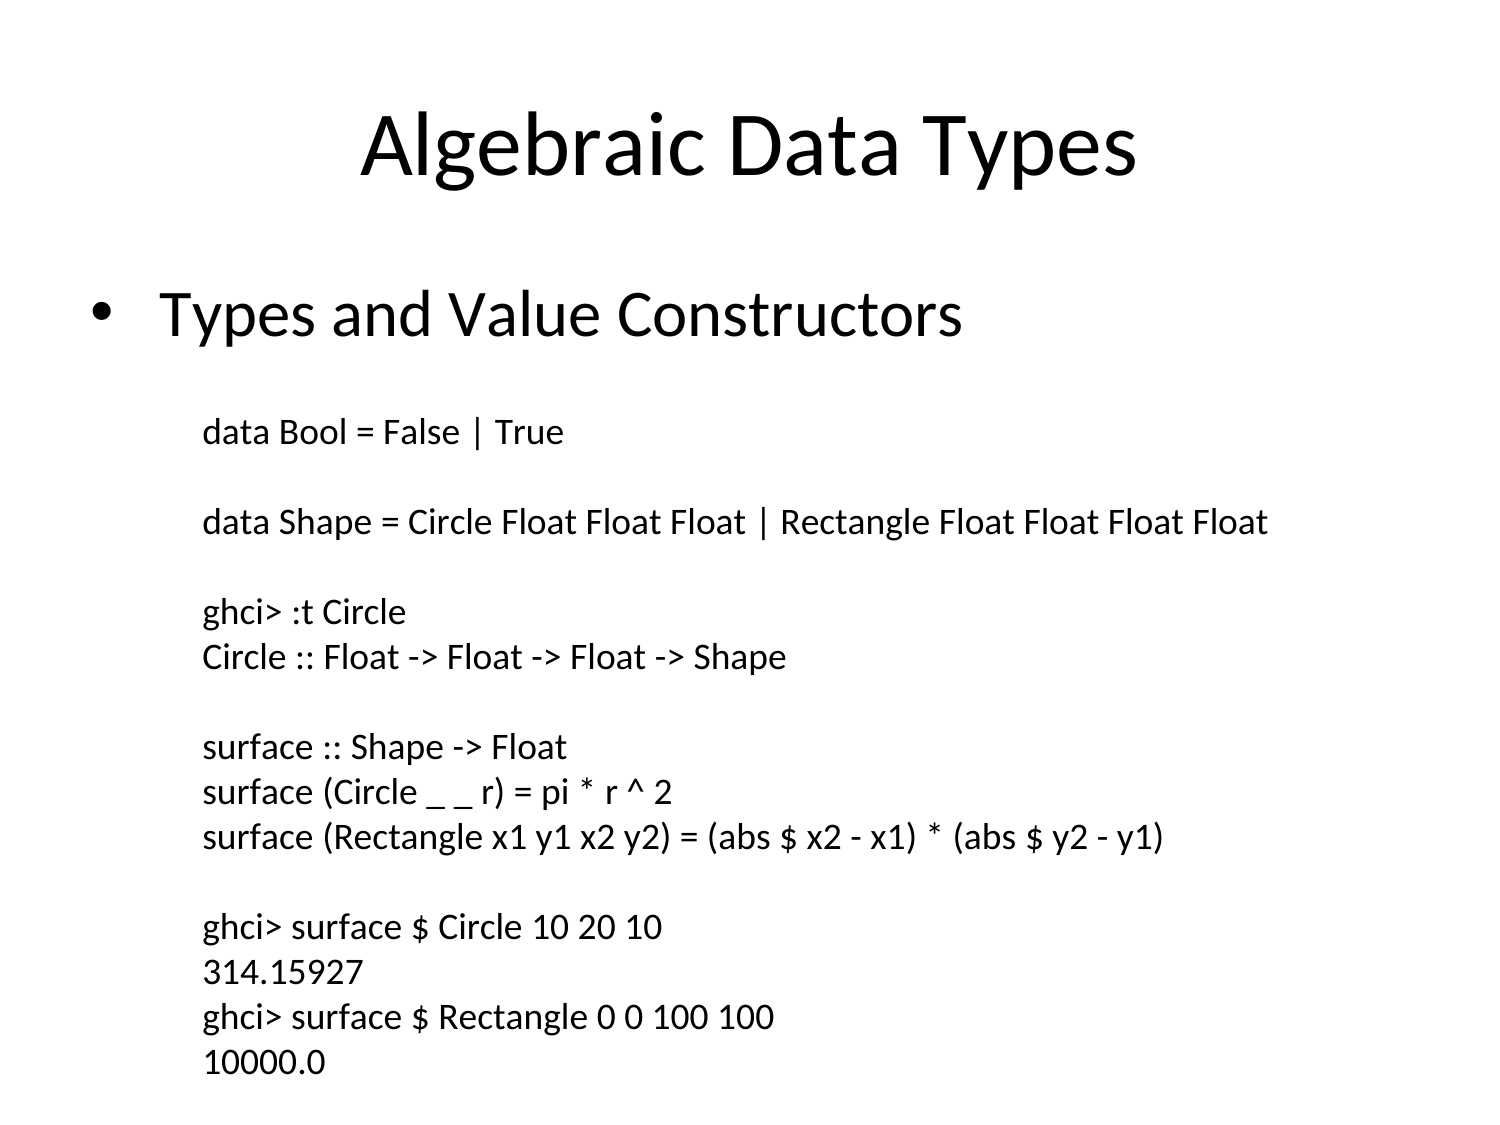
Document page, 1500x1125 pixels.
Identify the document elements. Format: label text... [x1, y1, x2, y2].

text_box Algebraic Data Types [75, 45, 1426, 233]
text_box Types and Value Constructors [75, 262, 1426, 1005]
text_box data Bool = False | True data Shape = Circle Float Float Float | Rectangle Float Float Float Float ghci> :t Circle Circle :: Float -> Float -> Float -> Shape surface :: Shape -> Float surface (Circle _ _ r) = pi * r ^ 2 surface (Rectangle x1 y1 x2 y2) = (abs $ x2 - x1) * (abs $ y2 - y1) ghci> surface $ Circle 10 20 10 314.15927 ghci> surface $ Rectangle 0 0 100 100 10000.0 [187, 399, 1388, 1125]
